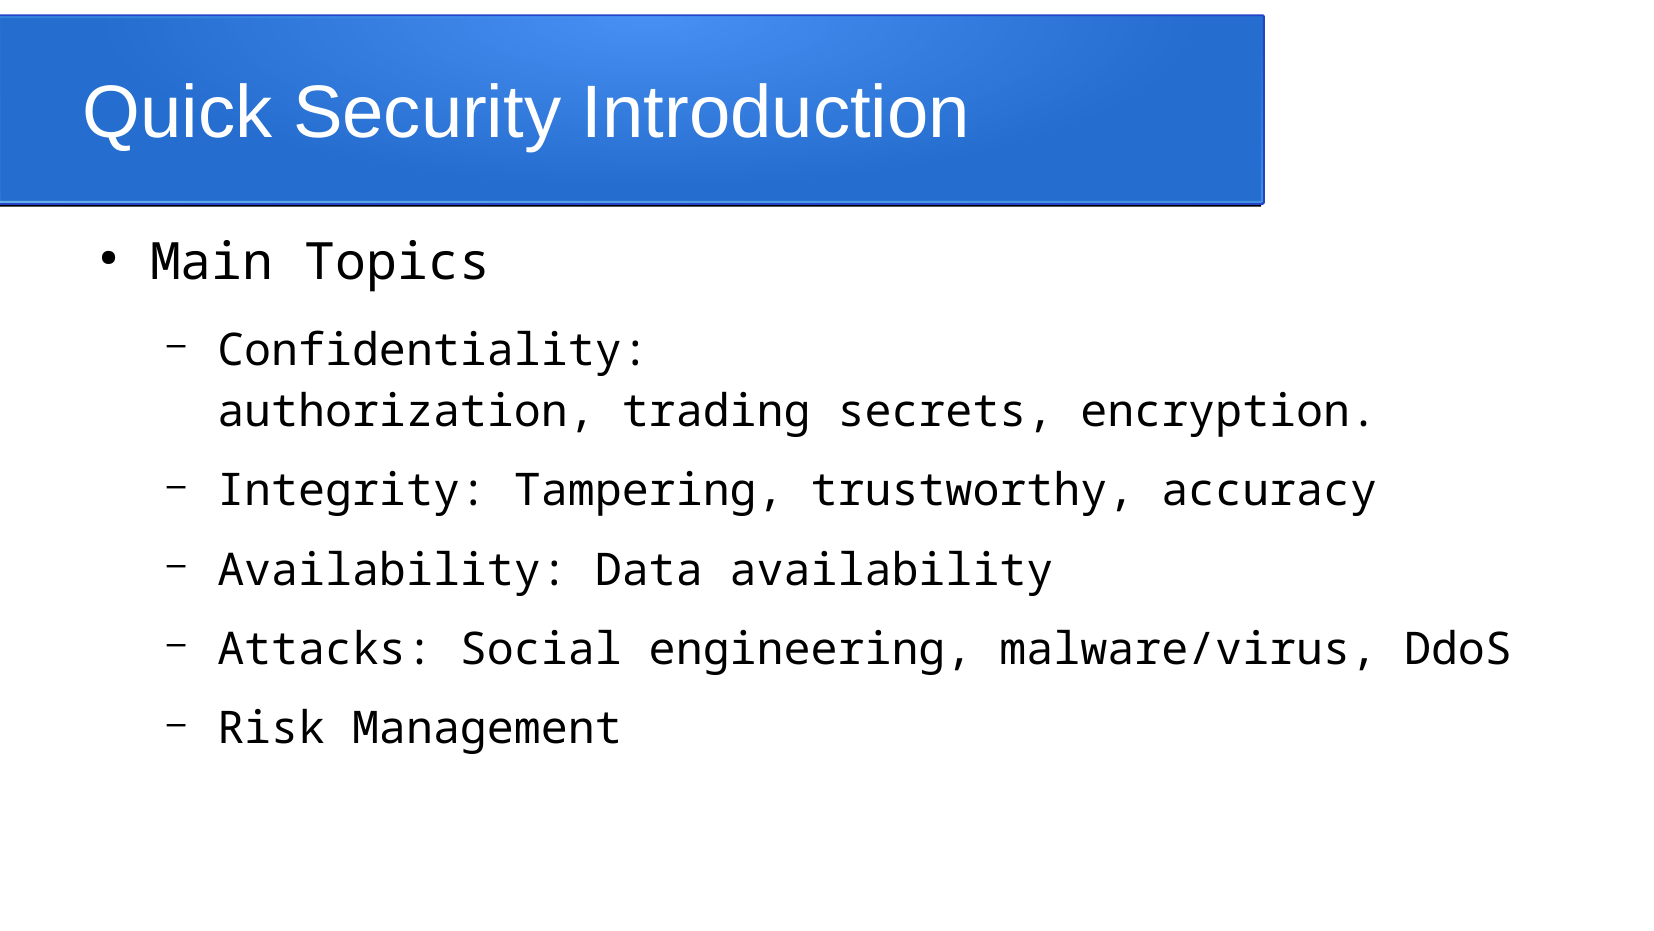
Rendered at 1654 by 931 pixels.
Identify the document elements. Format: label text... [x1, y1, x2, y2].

list Main Topics Confidentiality: authorization, trading secrets, encryption. Integrity: Tampering, trustworthy, accuracy Availability: Data availability Attacks: Social engineering, malware/virus, DdoS Risk Management [82, 224, 1571, 764]
title Quick Security Introduction [82, 35, 1235, 189]
